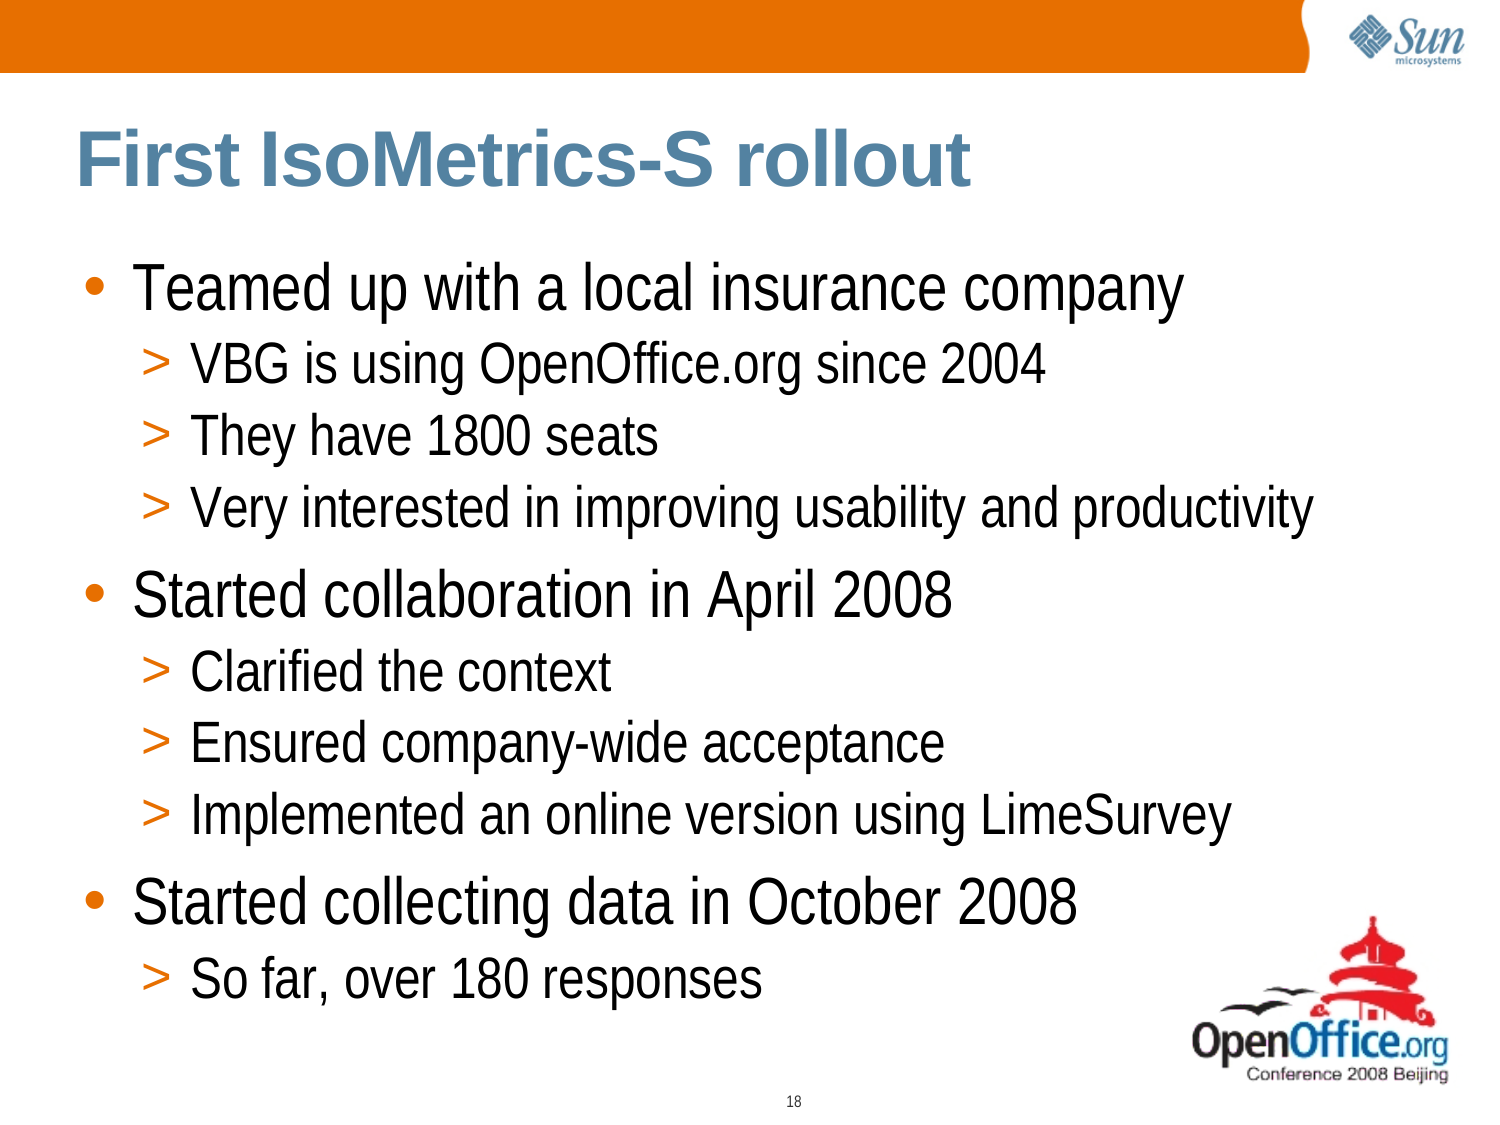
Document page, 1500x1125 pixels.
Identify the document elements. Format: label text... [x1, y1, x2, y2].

title First IsoMetrics-S rollout [75, 123, 1437, 227]
picture [0, 0, 1500, 73]
picture [1179, 906, 1463, 1105]
list Teamed up with a local insurance company VBG is using OpenOffice.org since 2004 They have 1800 seats Very interested in improving usability and productivity Started collaboration in April 2008 Clarified the context Ensured company-wide acceptance Implemented an online version using LimeSurvey Started collecting data in October 2008 So far, over 180 responses [64, 258, 1401, 1062]
